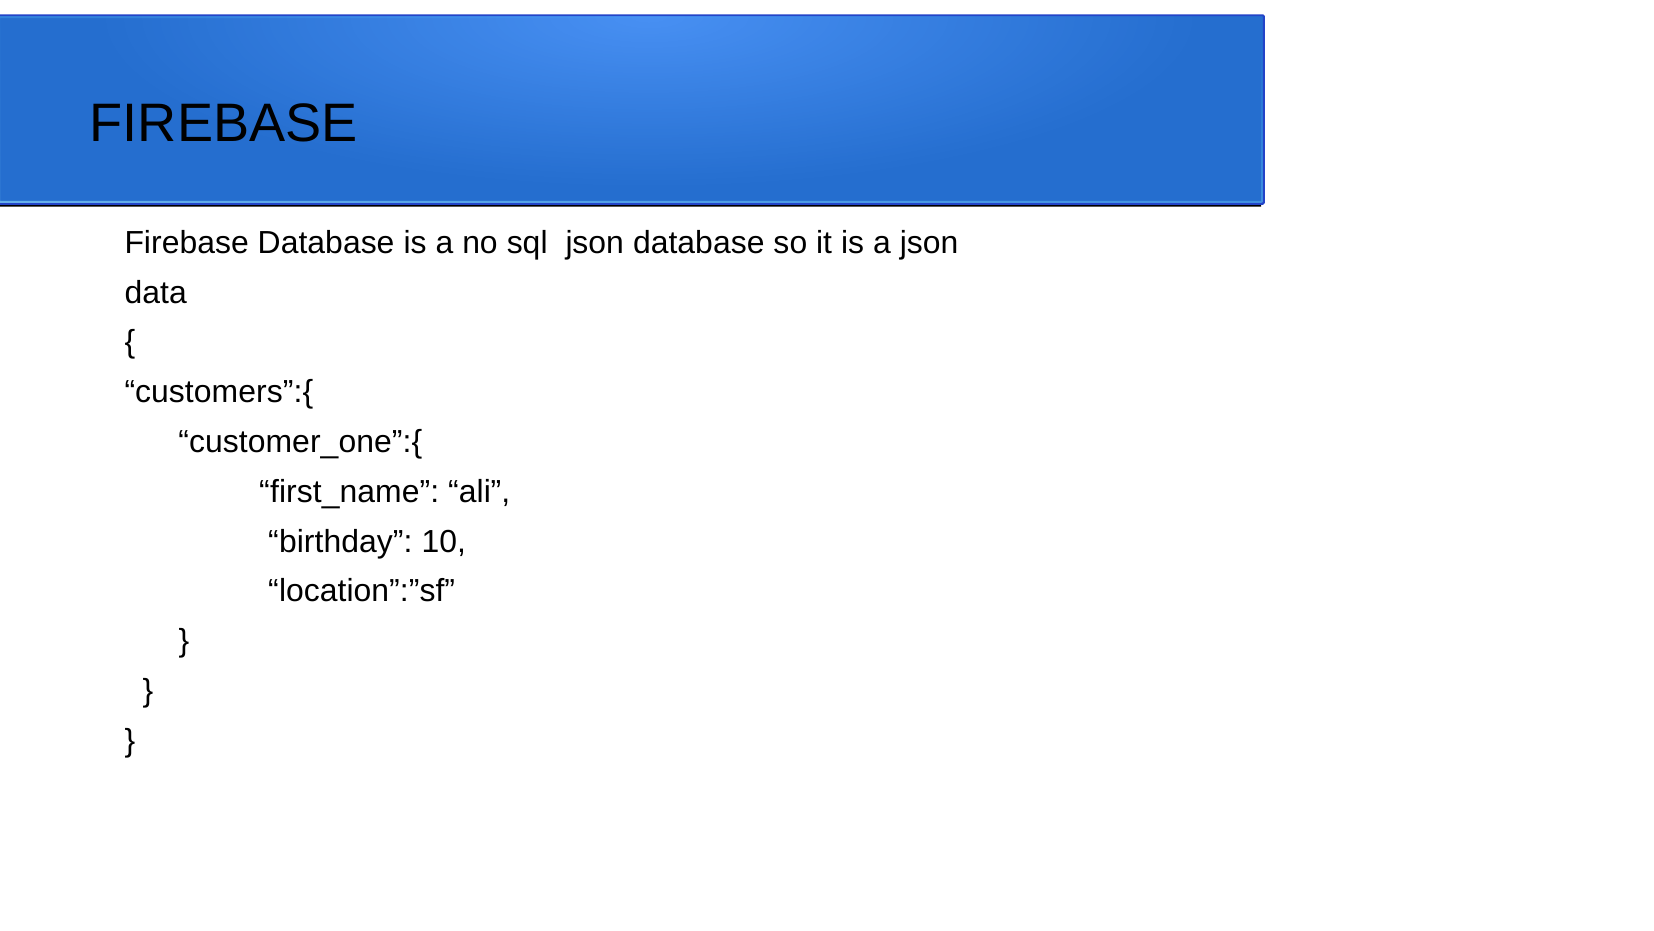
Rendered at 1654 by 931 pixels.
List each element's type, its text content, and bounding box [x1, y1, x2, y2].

list Firebase Database is a no sql json database so it is a json data { “customers”:{ “customer_one”:{ “first_name”: “ali”, “birthday”: 10, “location”:”sf” } } } [82, 224, 1571, 764]
text_box FIREBASE [75, 84, 374, 151]
